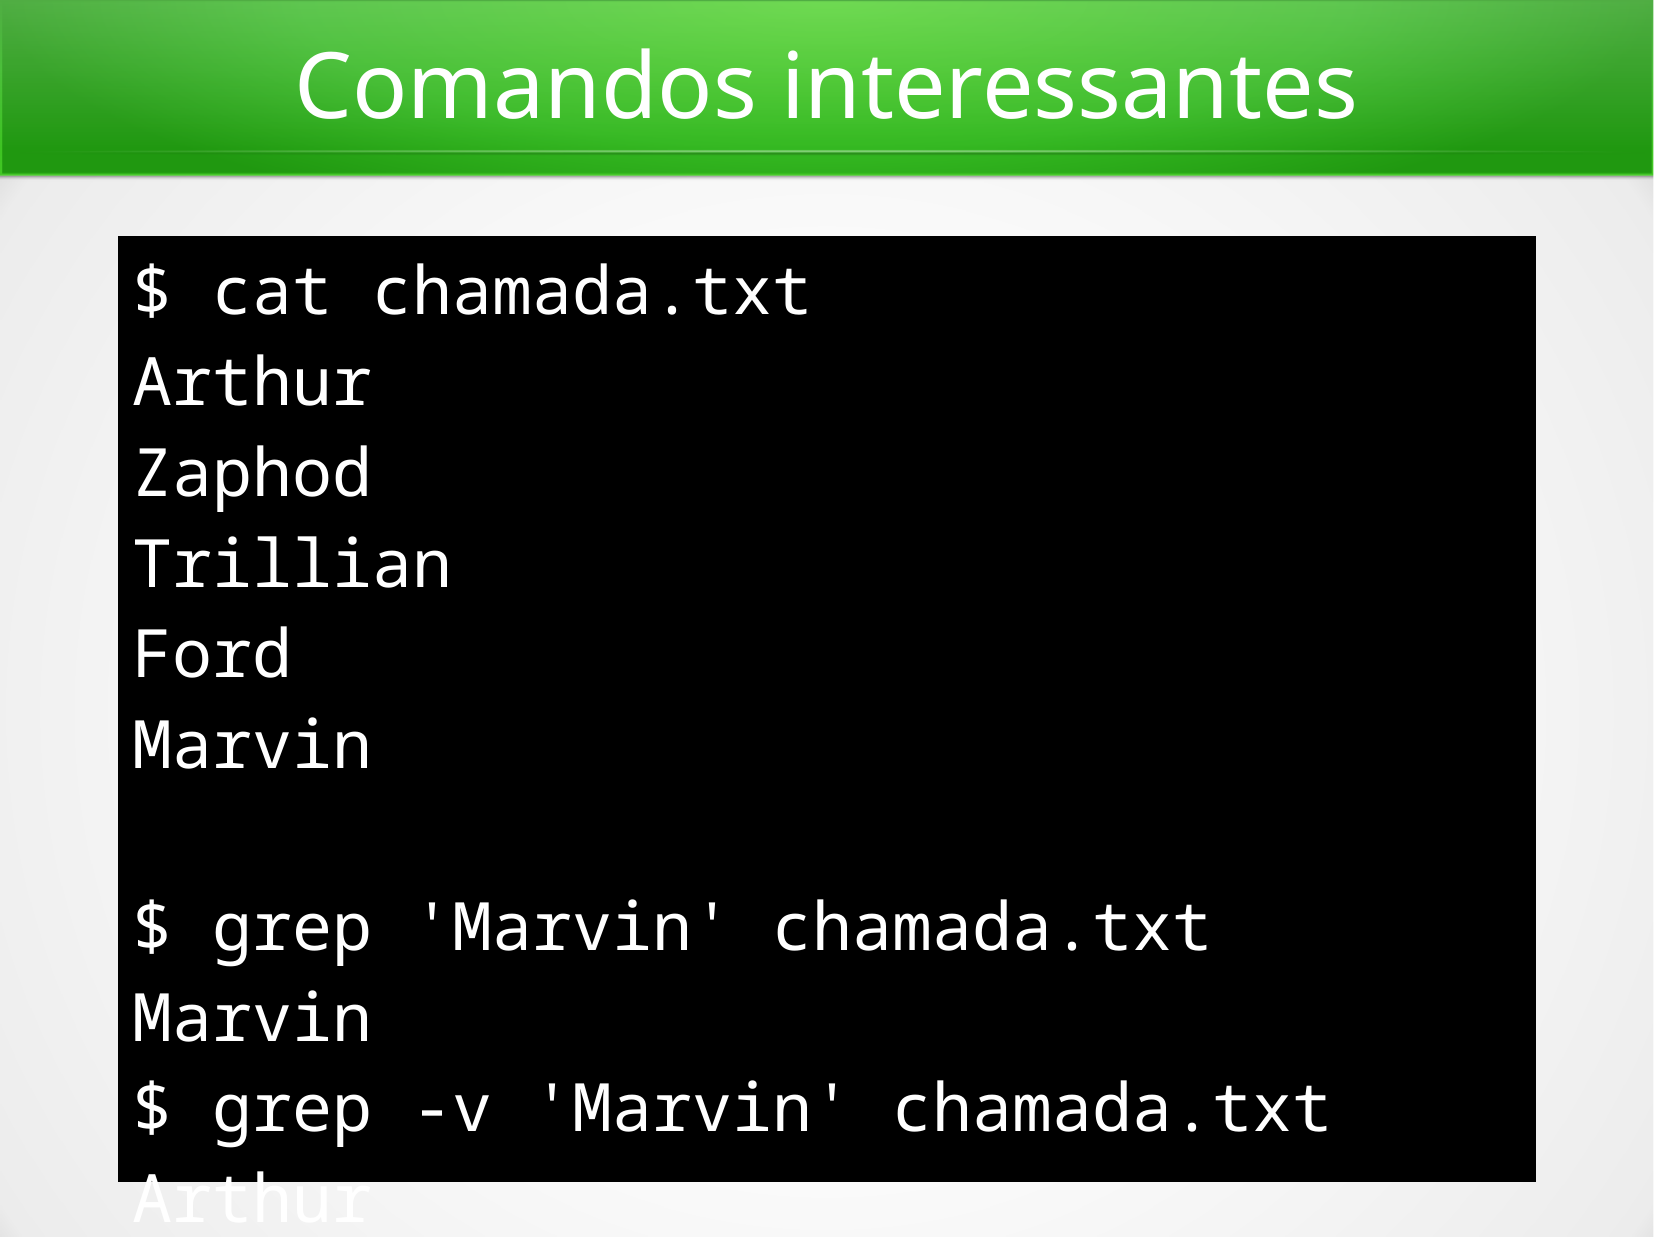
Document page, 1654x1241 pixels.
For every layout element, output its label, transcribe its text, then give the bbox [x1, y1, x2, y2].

title Comandos interessantes [82, 11, 1571, 154]
picture [0, 0, 1654, 1237]
text_box $ cat chamada.txt Arthur Zaphod Trillian Ford Marvin $ grep 'Marvin' chamada.txt Marvin $ grep -v 'Marvin' chamada.txt Arthur Zaphod Trillian Ford [118, 236, 1536, 1182]
